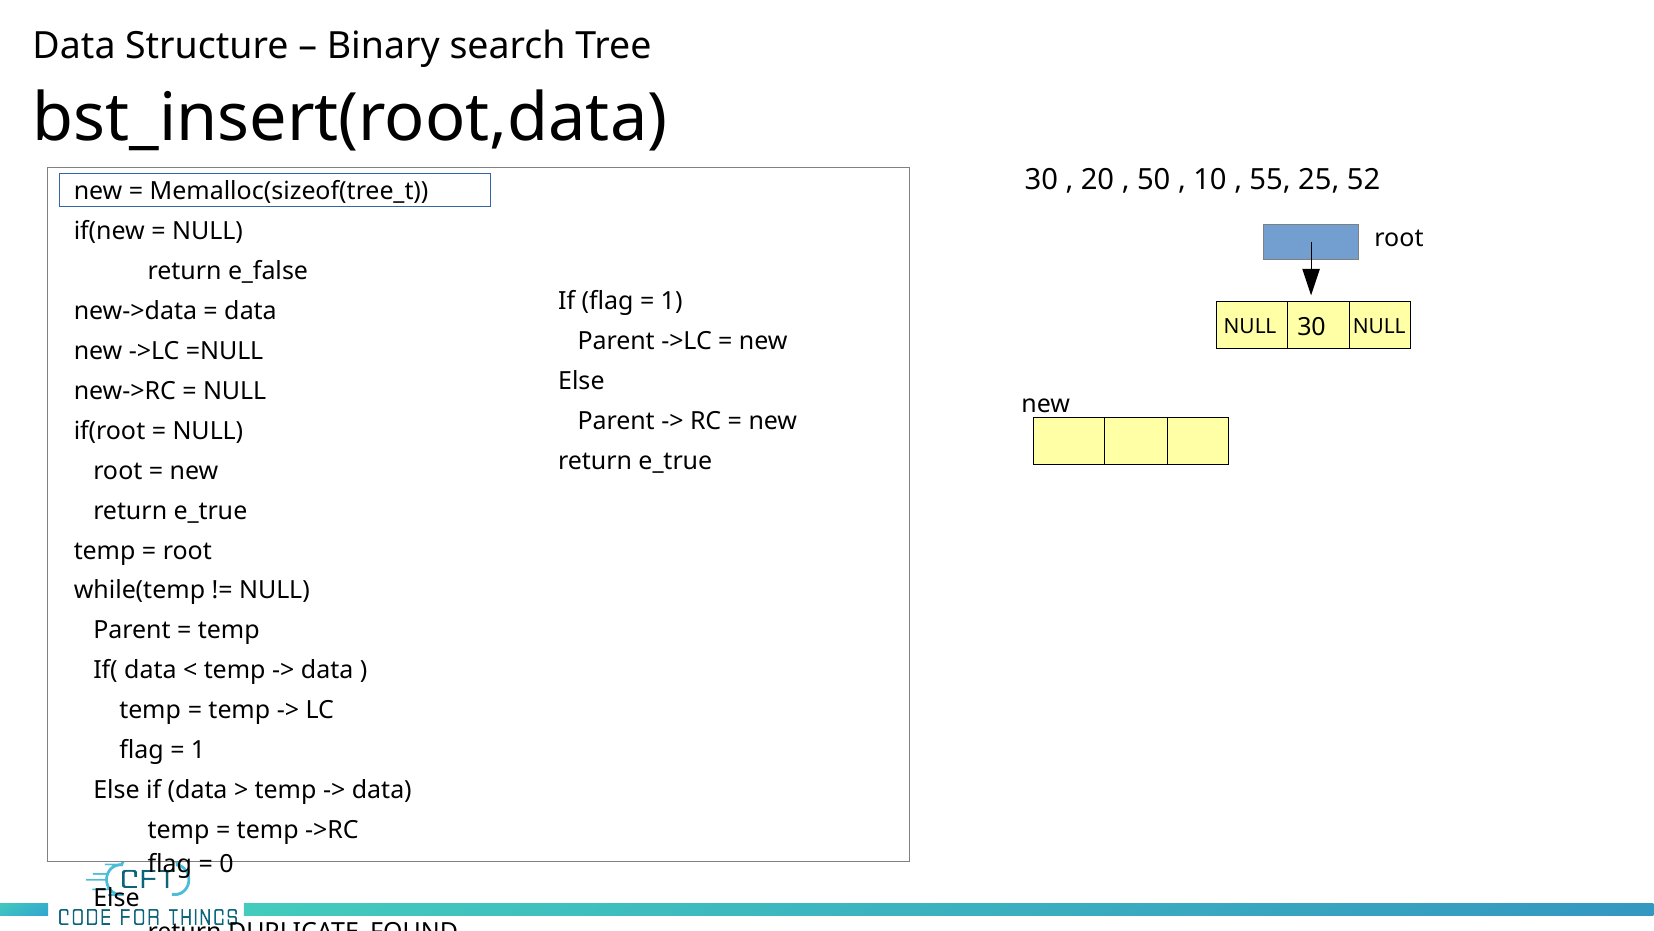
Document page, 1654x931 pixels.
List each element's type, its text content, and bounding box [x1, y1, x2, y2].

text_box If (flag = 1) Parent ->LC = new Else Parent -> RC = new return e_true [543, 275, 863, 496]
title Data Structure – Binary search Tree bst_insert(root,data) [32, 12, 1184, 166]
text_box NULL [1208, 304, 1293, 344]
picture [59, 866, 237, 925]
text_box 30 , 20 , 50 , 10 , 55, 25, 52 [1009, 141, 1536, 201]
text_box [47, 167, 59, 862]
text_box [1350, 344, 1411, 349]
text_box new = Memalloc(sizeof(tree_t)) if(new = NULL) return e_false new->data = data new ->LC =NULL new->RC = NULL if(root = NULL) root = new return e_true temp = root while(temp != NULL) Parent = temp If( data < temp -> data ) temp = temp -> LC flag = 1 Else if (data > temp -> data) temp = temp ->RC flag = 0 Else return DUPLICATE_FOUND [59, 166, 603, 866]
text_box new [1006, 377, 1089, 423]
text_box [603, 167, 910, 862]
text_box root [1359, 212, 1440, 257]
text_box [1033, 417, 1104, 465]
text_box [1105, 417, 1167, 465]
text_box [1263, 224, 1359, 260]
text_box [1288, 344, 1349, 349]
text_box [1168, 417, 1229, 465]
text_box [1216, 344, 1287, 349]
text_box NULL [1338, 304, 1430, 344]
text_box 30 [1282, 301, 1345, 346]
